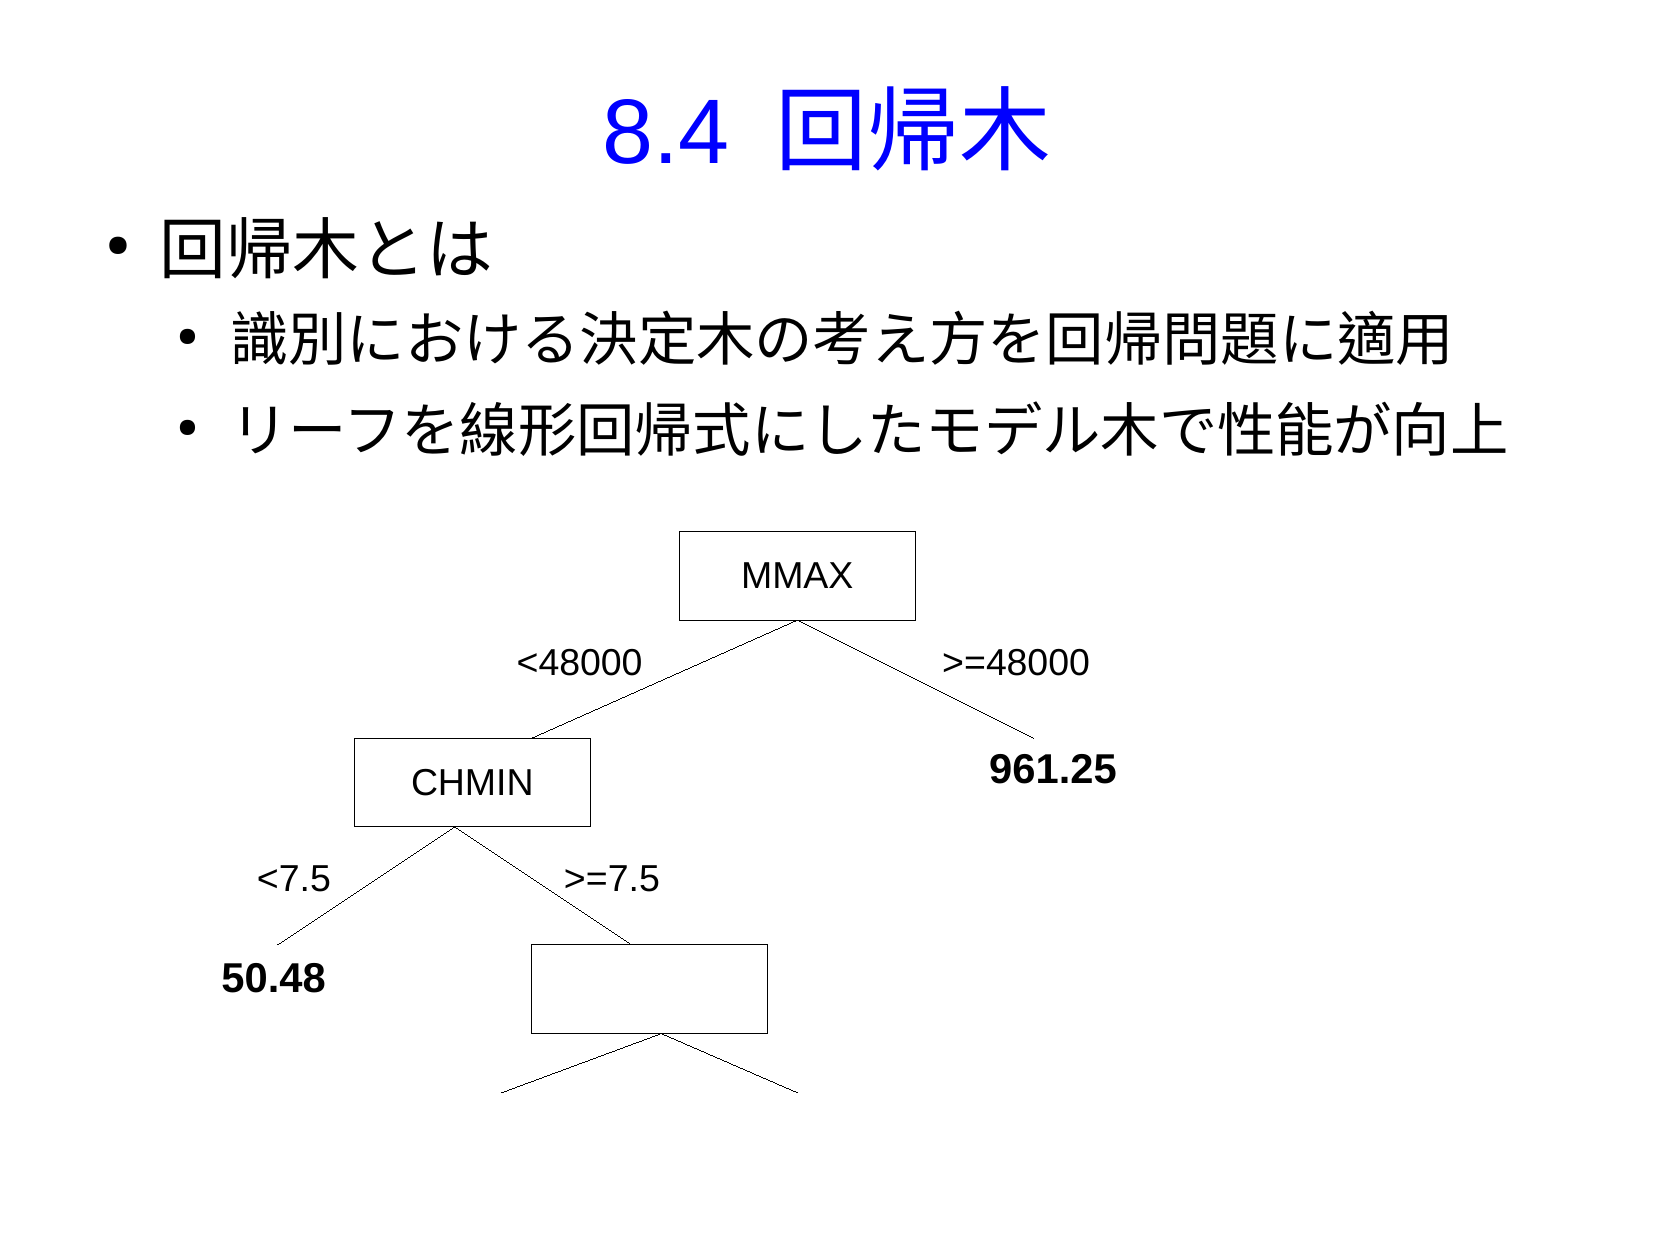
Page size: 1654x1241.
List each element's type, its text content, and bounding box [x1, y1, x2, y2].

text_box 50.48 [206, 947, 355, 1010]
list 回帰木とは 識別における決定木の考え方を回帰問題に適用 リーフを線形回帰式にしたモデル木で性能が向上 [88, 201, 1577, 922]
title 8.4 回帰木 [82, 49, 1571, 207]
text_box <48000 [501, 634, 658, 691]
text_box <7.5 [242, 850, 346, 910]
text_box MMAX [679, 531, 916, 621]
text_box >=48000 [927, 634, 1105, 692]
text_box 961.25 [974, 738, 1152, 801]
text_box >=7.5 [549, 850, 675, 910]
text_box CHMIN [354, 738, 591, 827]
